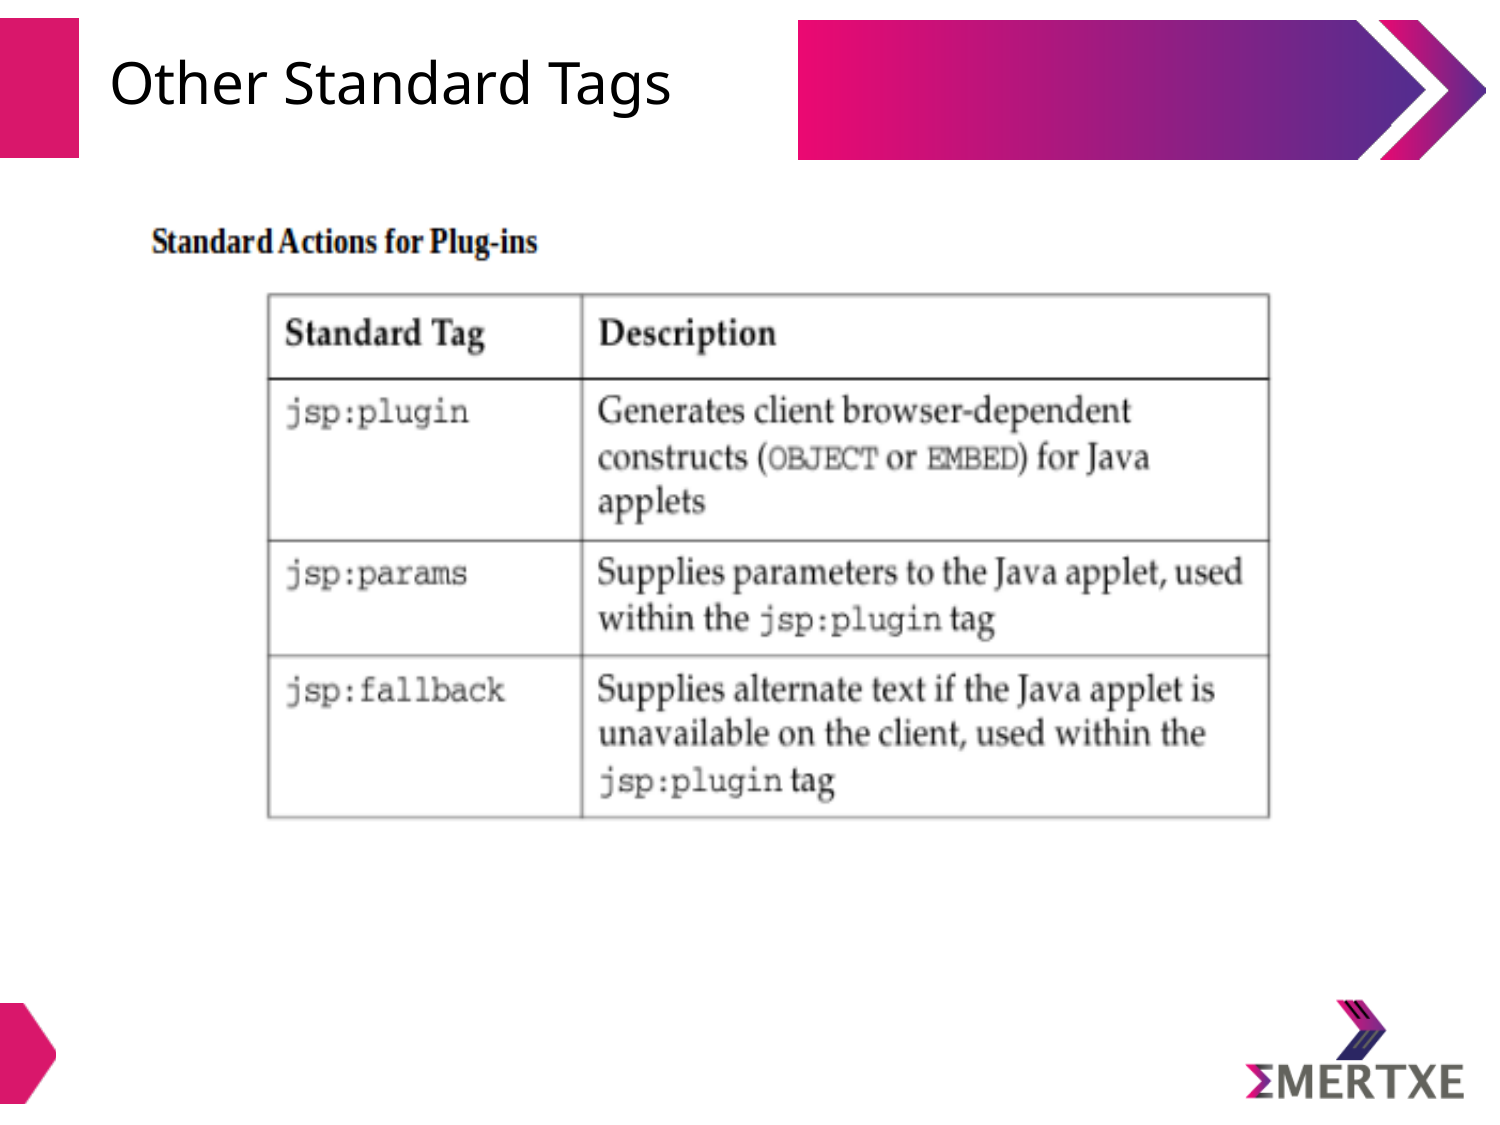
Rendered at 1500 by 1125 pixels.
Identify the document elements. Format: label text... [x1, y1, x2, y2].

picture [798, 20, 1486, 160]
text_box Other Standard Tags [94, 35, 756, 119]
picture [118, 224, 1371, 875]
picture [1245, 996, 1465, 1099]
